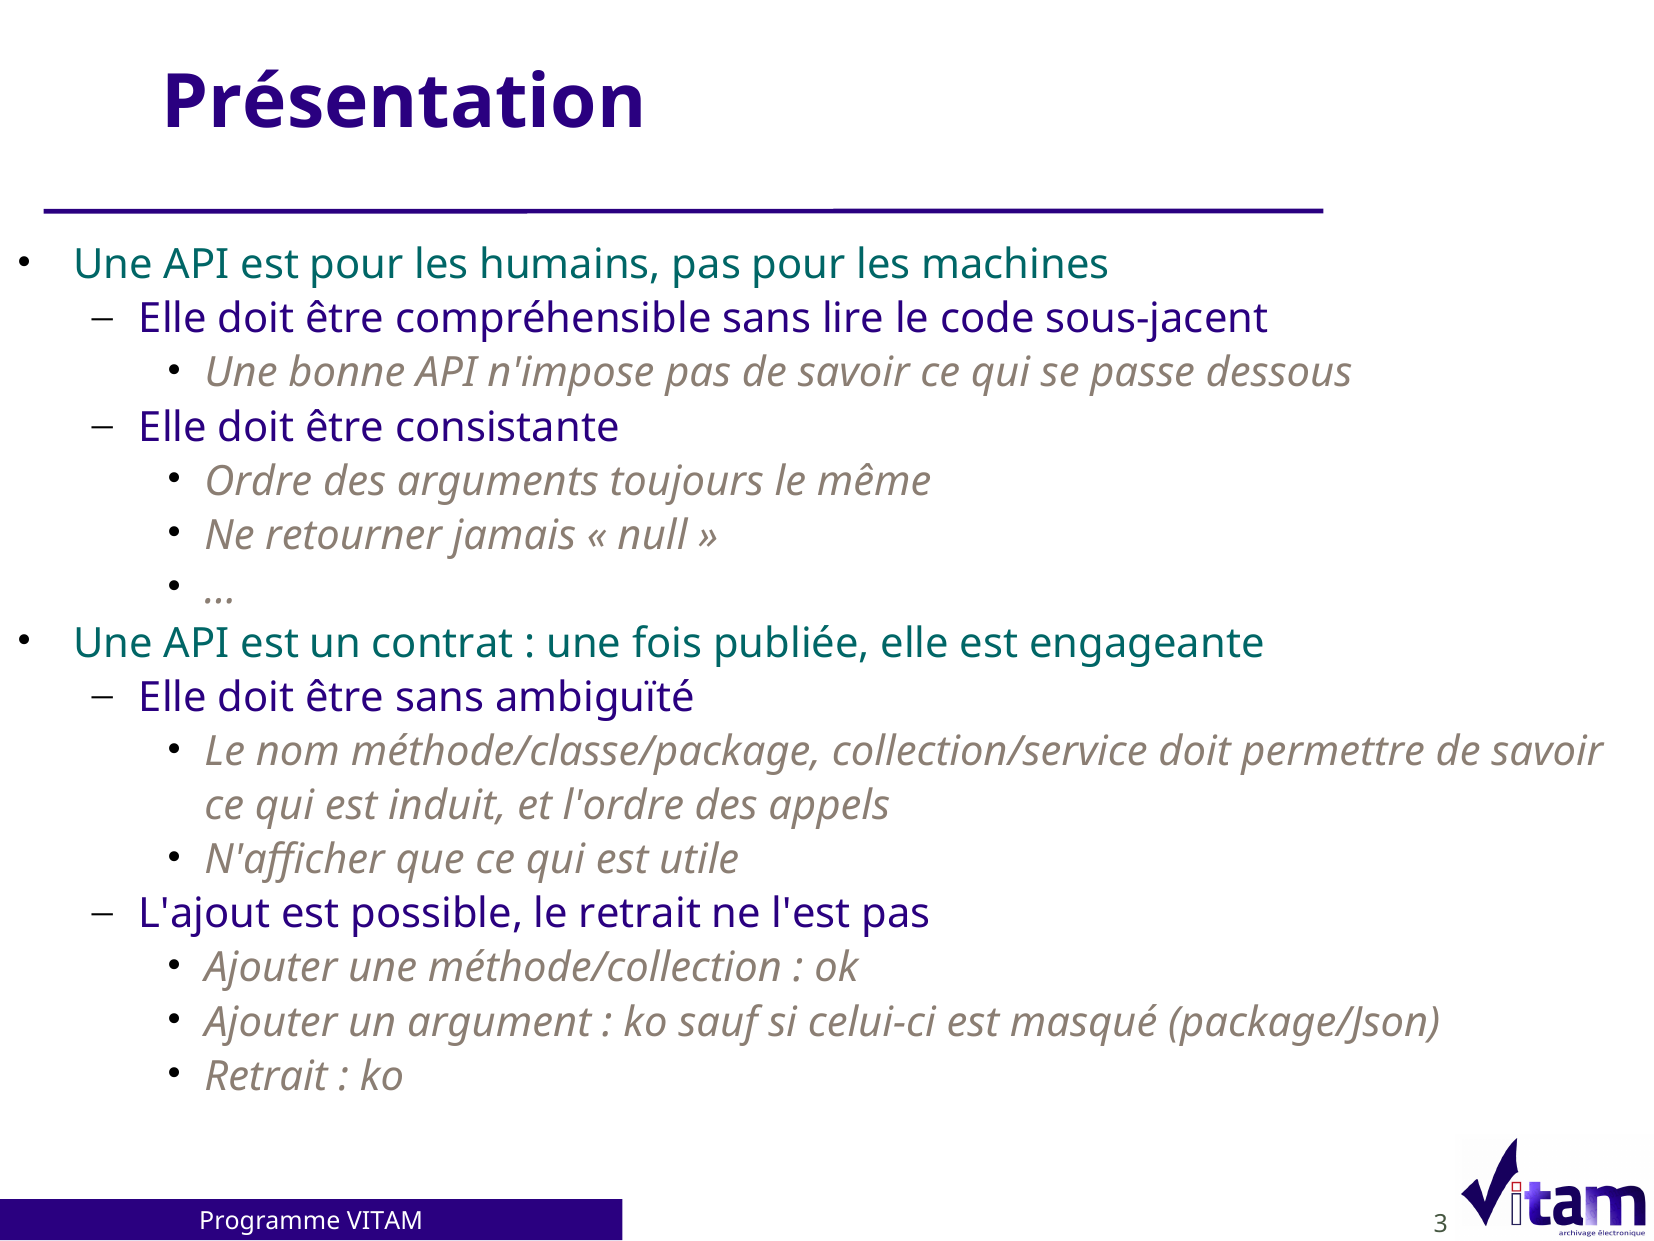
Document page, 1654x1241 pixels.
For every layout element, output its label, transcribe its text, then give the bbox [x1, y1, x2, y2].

picture [1455, 1134, 1654, 1241]
title Présentation [147, 22, 1628, 179]
list Une API est pour les humains, pas pour les machines Elle doit être compréhensible sans lire le code sous-jacent Une bonne API n'impose pas de savoir ce qui se passe dessous Elle doit être consistante Ordre des arguments toujours le même Ne retourner jamais « null » ... Une API est un contrat : une fois publiée, elle est engageante Elle doit être sans ambiguïté Le nom méthode/classe/package, collection/service doit permettre de savoir ce qui est induit, et l'ordre des appels N'afficher que ce qui est utile L'ajout est possible, le retrait ne l'est pas Ajouter une méthode/collection : ok Ajouter un argument : ko sauf si celui-ci est masqué (package/Json) Retrait : ko [2, 227, 1642, 1185]
